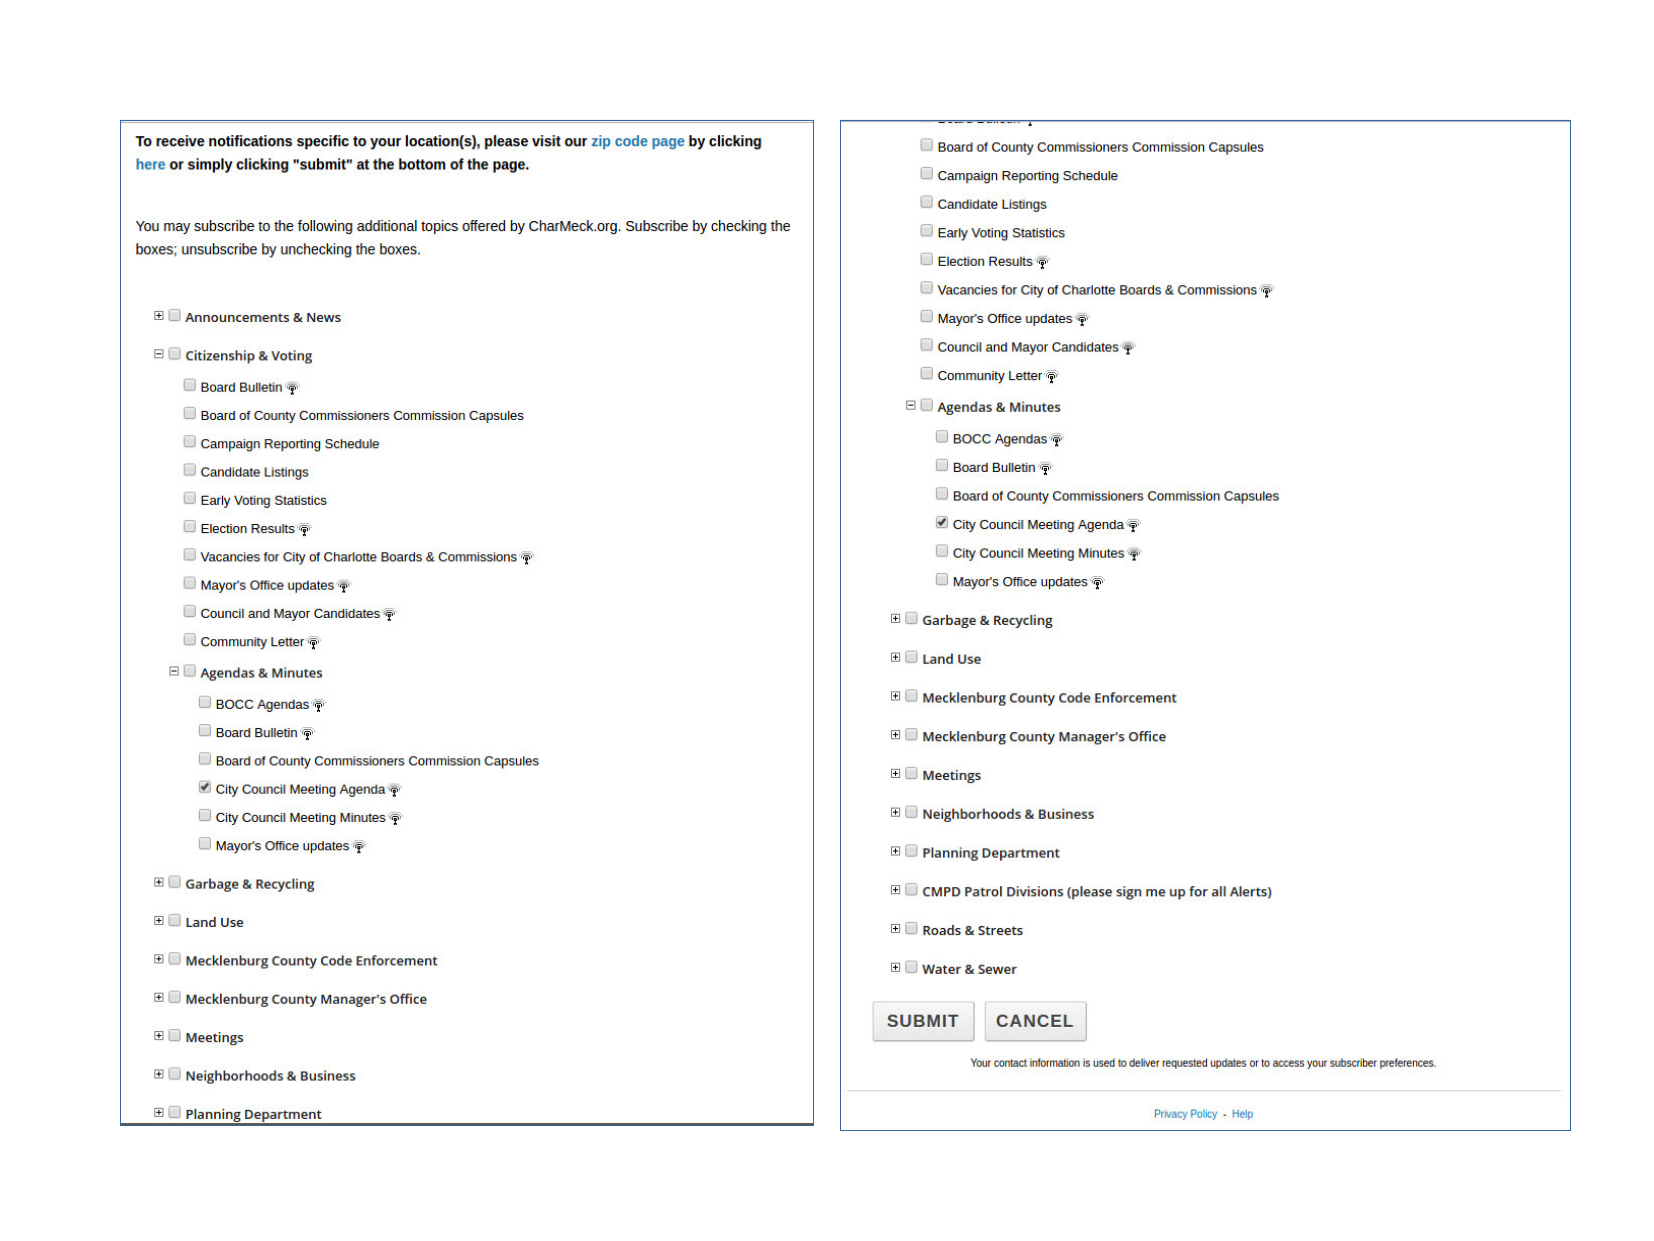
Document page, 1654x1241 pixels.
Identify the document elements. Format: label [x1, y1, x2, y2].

picture [840, 119, 1571, 1131]
picture [120, 119, 814, 1126]
